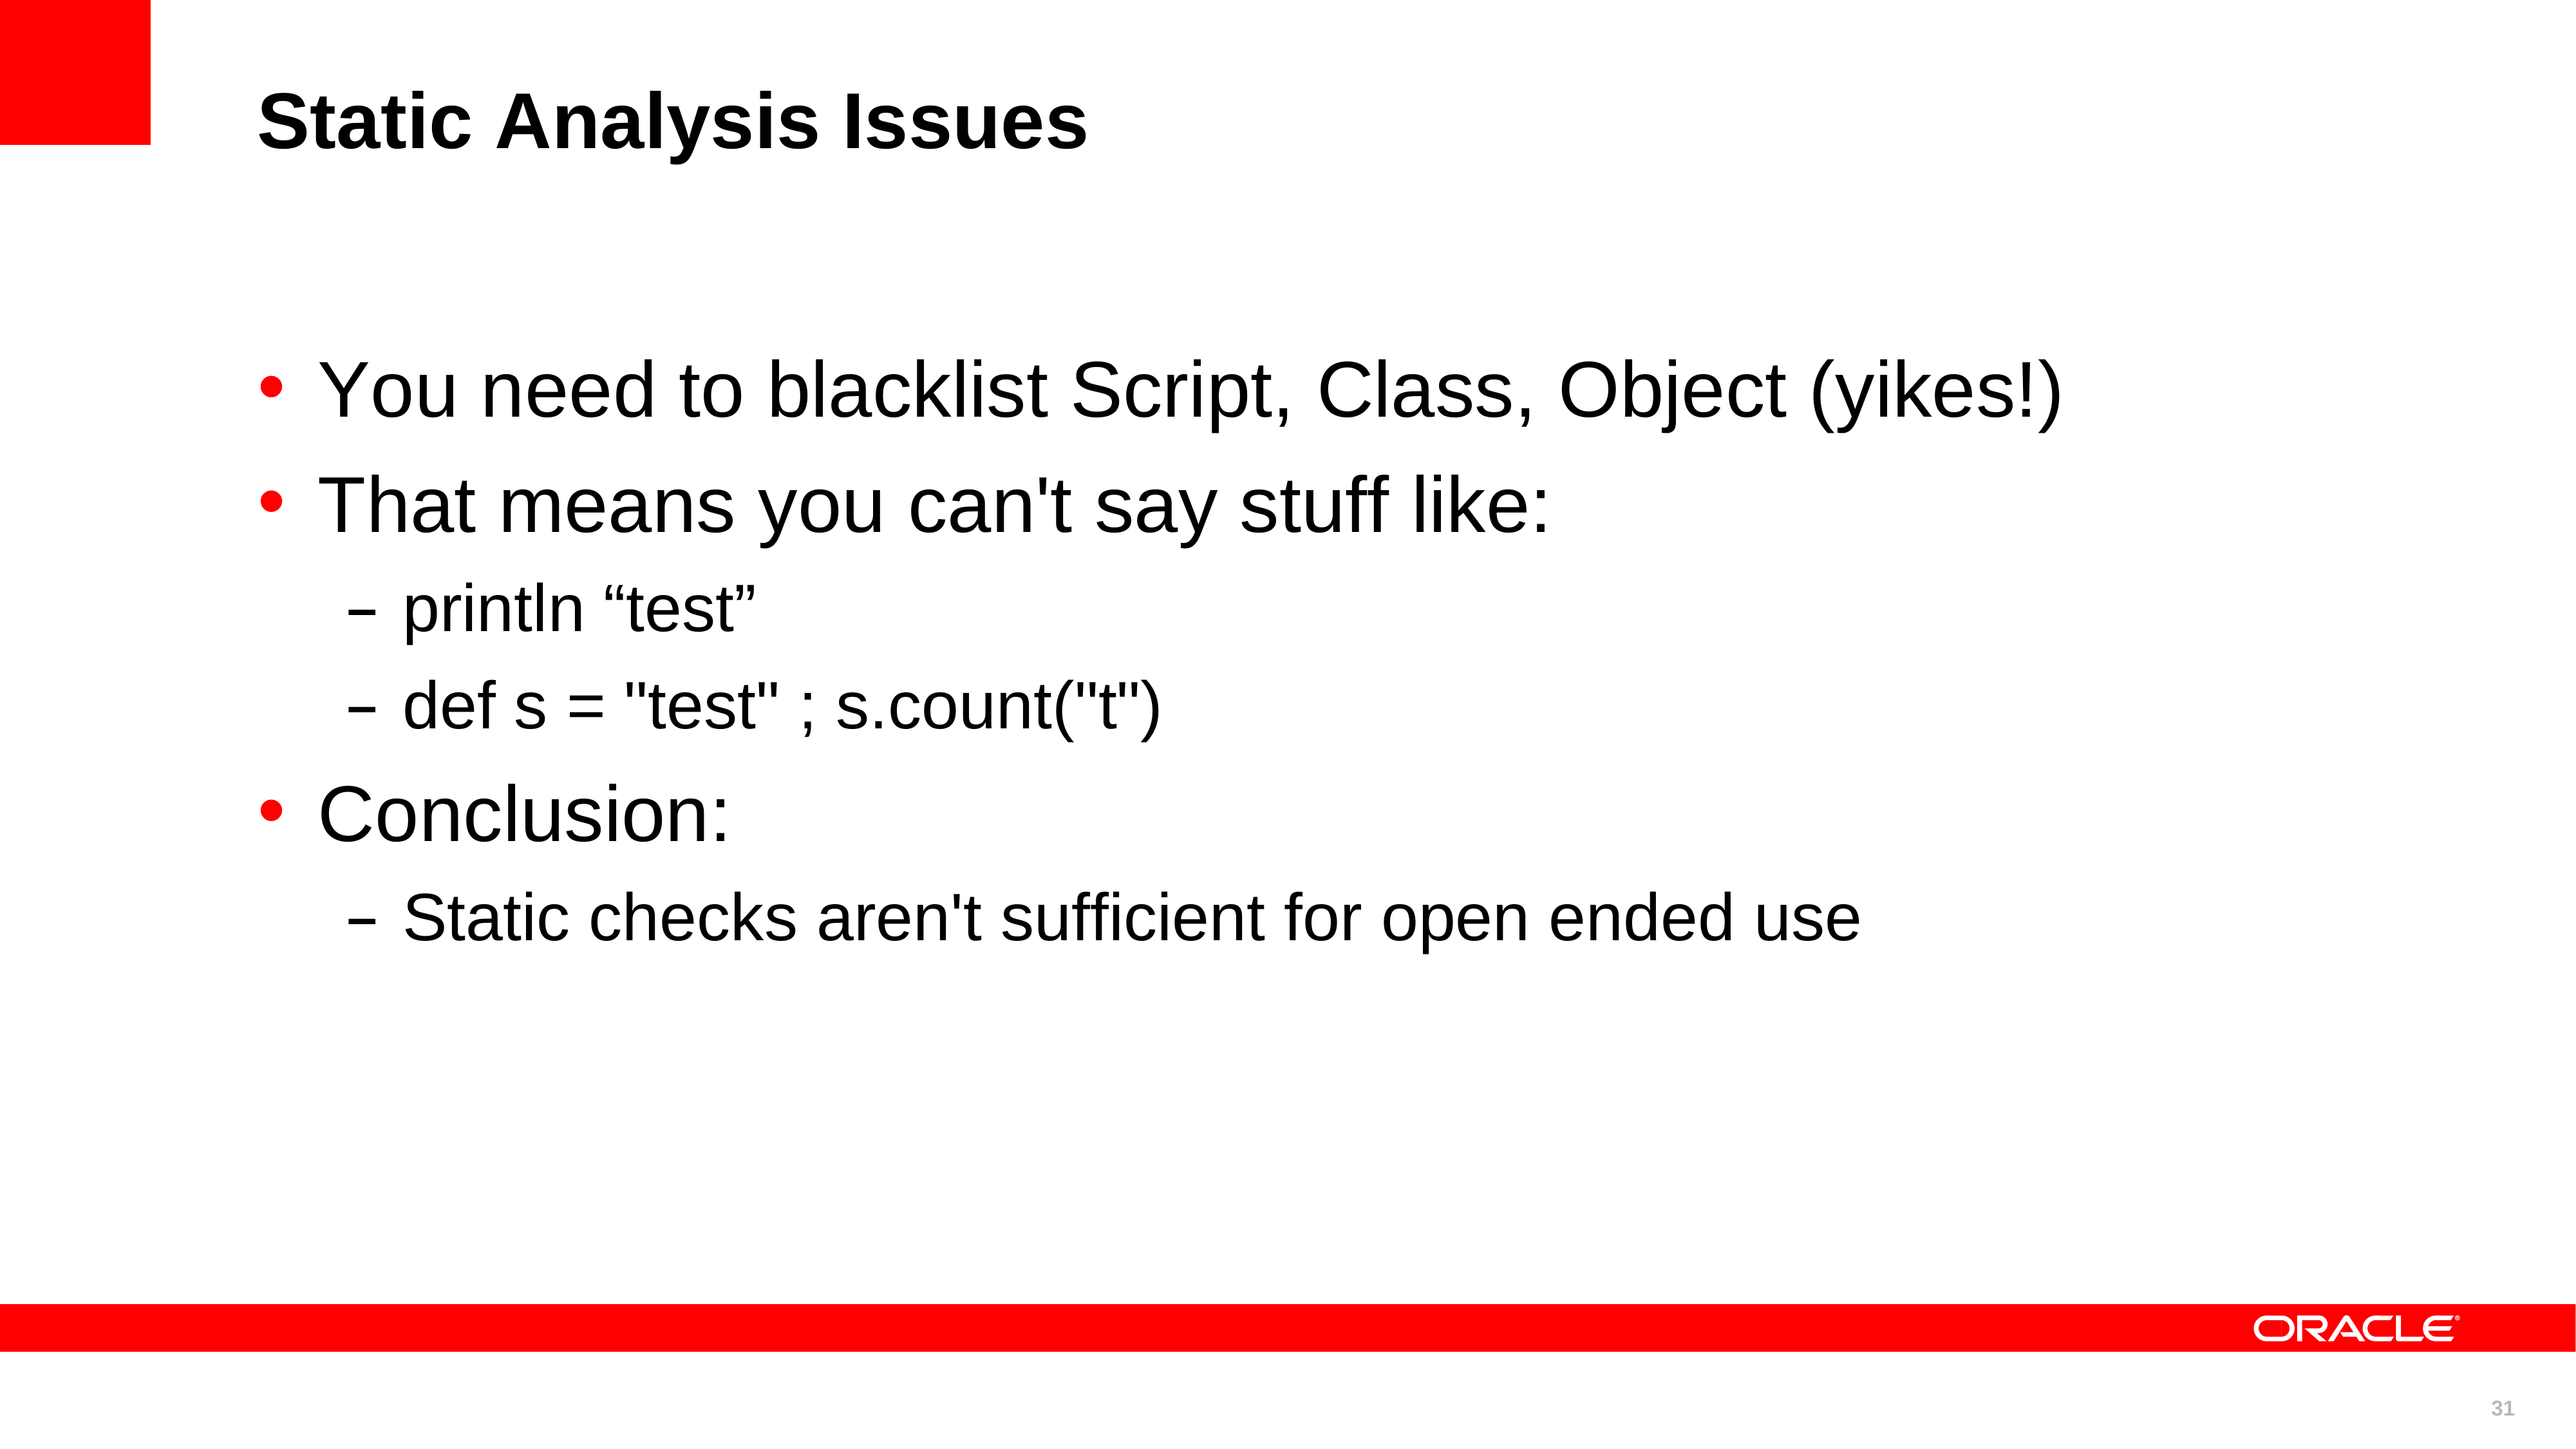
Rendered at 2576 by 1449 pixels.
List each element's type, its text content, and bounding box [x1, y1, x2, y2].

picture [0, 0, 151, 145]
picture [0, 1304, 2576, 1352]
list You need to blacklist Script, Class, Object (yikes!) That means you can't say stuff like: println “test” def s = "test" ; s.count("t") Conclusion: Static checks aren't sufficient for open ended use [258, 337, 2318, 1256]
title Static Analysis Issues [257, 69, 2318, 251]
